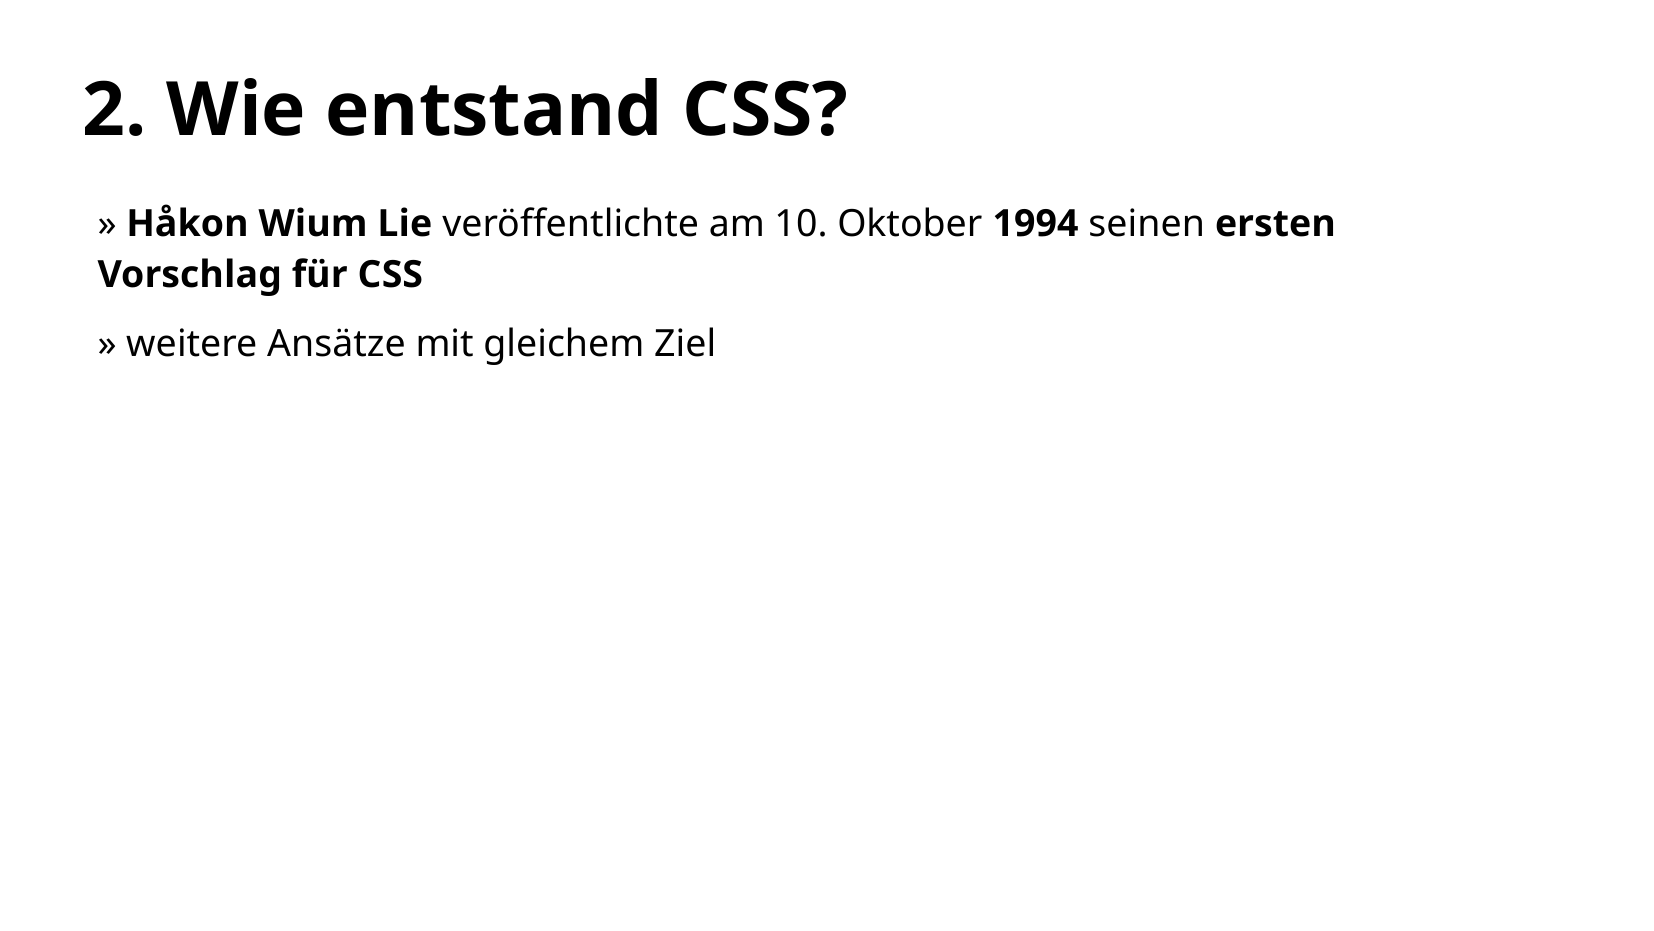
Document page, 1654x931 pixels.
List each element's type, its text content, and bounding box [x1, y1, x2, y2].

text_box » Håkon Wium Lie veröffentlichte am 10. Oktober 1994 seinen ersten Vorschlag für CSS » weitere Ansätze mit gleichem Ziel [82, 189, 1536, 317]
title 2. Wie entstand CSS? [82, 59, 1571, 154]
